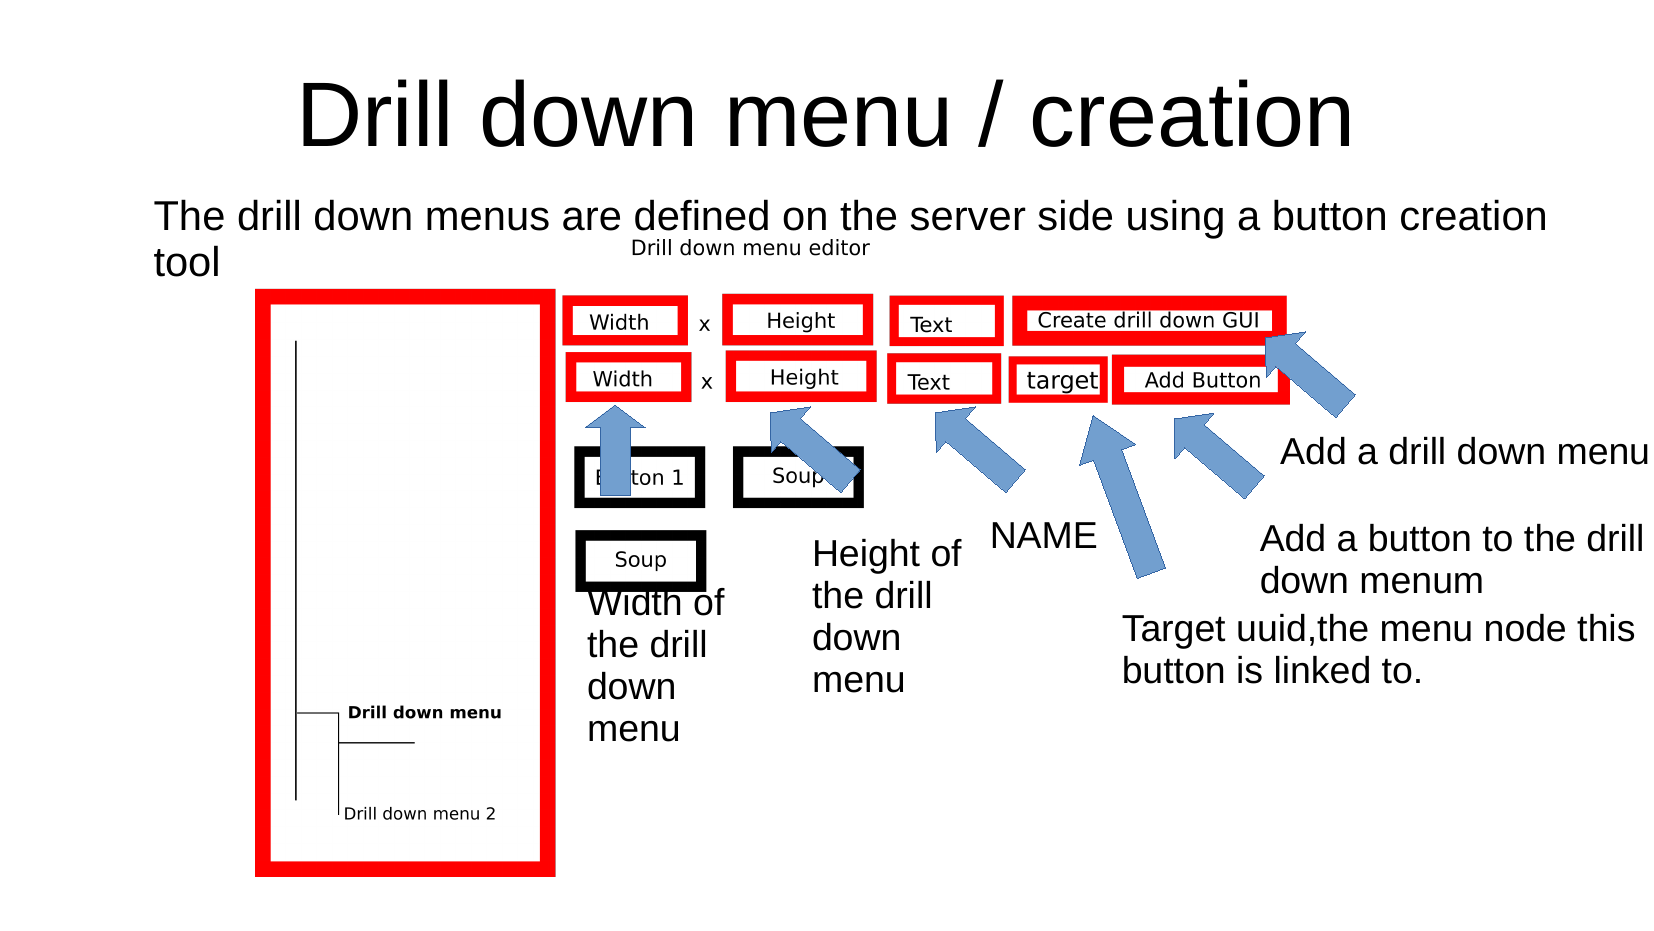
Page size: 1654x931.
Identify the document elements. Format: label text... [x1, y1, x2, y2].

text_box Height of the drill down menu [797, 525, 988, 708]
title Drill down menu / creation [82, 37, 1571, 192]
text_box [1174, 413, 1265, 499]
text_box [935, 406, 1026, 493]
text_box [585, 405, 646, 496]
text_box Target uuid,the menu node this button is linked to. [1107, 600, 1651, 699]
text_box [1079, 415, 1166, 579]
text_box [770, 406, 861, 493]
picture [255, 732, 1291, 877]
text_box Add a button to the drill down menum [1245, 510, 1654, 609]
text_box Width of the drill down menu [572, 574, 751, 758]
text_box Add a drill down menu [1265, 423, 1654, 481]
text_box [1265, 331, 1356, 418]
text_box NAME [975, 507, 1113, 565]
list The drill down menus are defined on the server side using a button creation tool [82, 192, 1571, 732]
